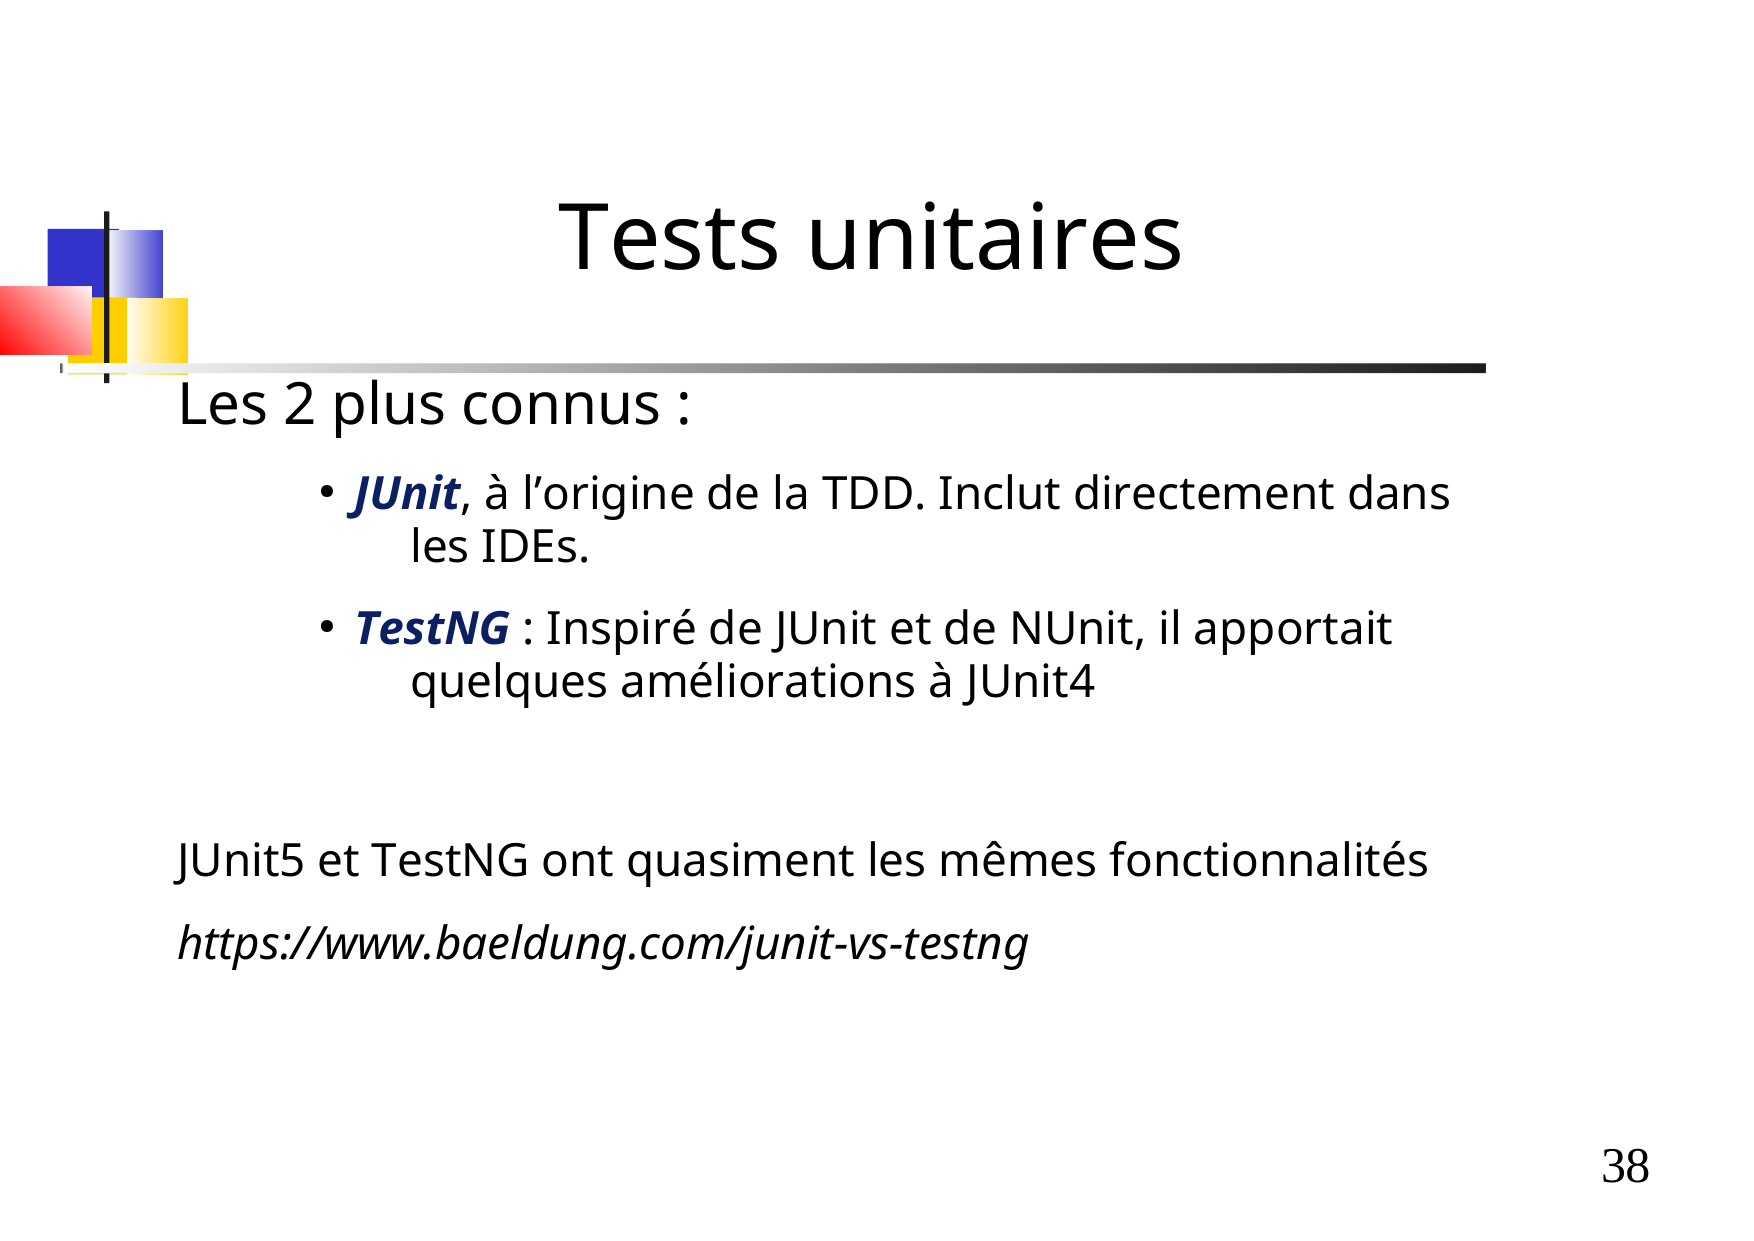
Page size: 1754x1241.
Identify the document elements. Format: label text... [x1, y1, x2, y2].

picture [60, 229, 179, 384]
picture [0, 285, 92, 355]
slide_number 38 [1569, 1135, 1660, 1241]
text_box Les 2 plus connus : JUnit, à l’origine de la TDD. Inclut directement dans les IDEs. TestNG : Inspiré de JUnit et de NUnit, il apportait quelques améliorations à JUnit4 JUnit5 et TestNG ont quasiment les mêmes fonctionnalités https://www.baeldung.com/junit-vs-testng [176, 365, 1520, 970]
title Tests unitaires [179, 183, 1564, 393]
